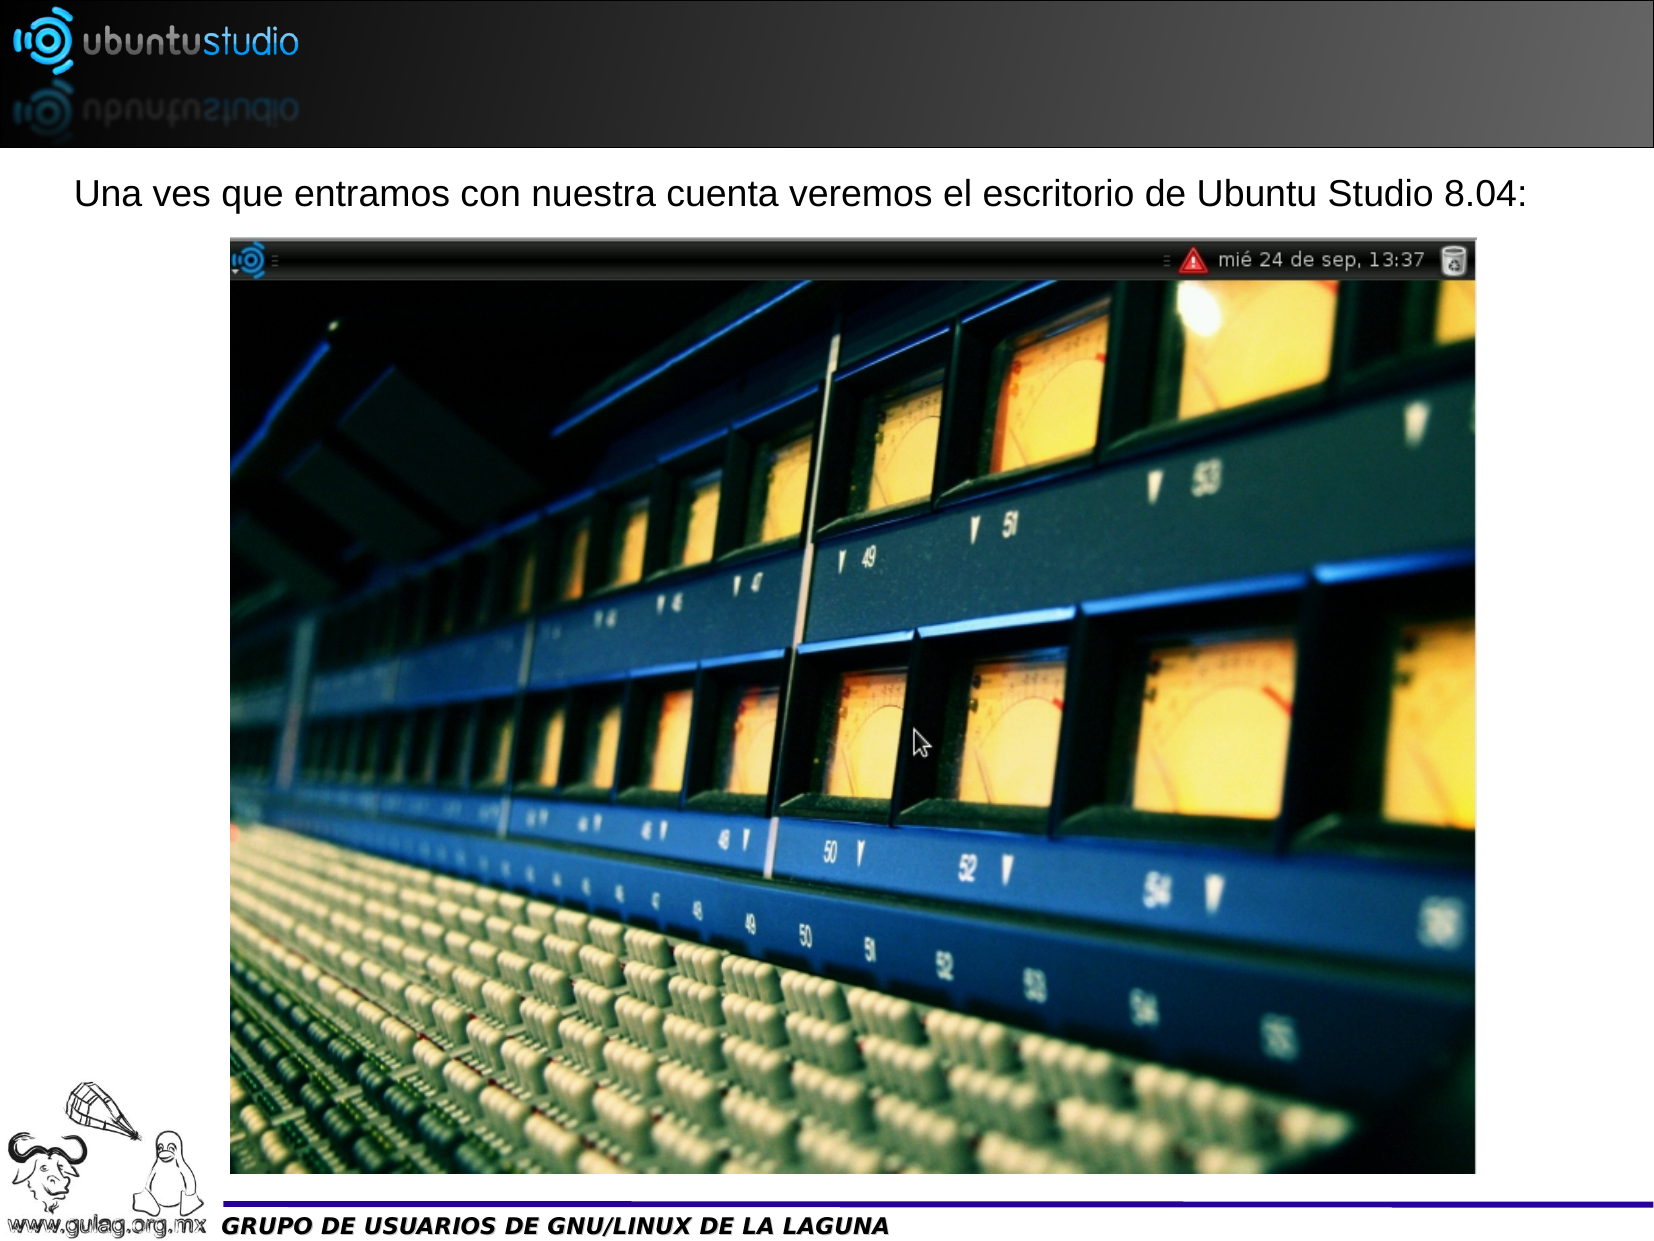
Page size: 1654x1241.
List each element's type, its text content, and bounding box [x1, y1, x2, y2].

text_box GRUPO DE USUARIOS DE GNU/LINUX DE LA LAGUNA [207, 1205, 906, 1241]
picture [5, 1079, 207, 1241]
picture [11, 5, 300, 148]
picture [230, 237, 1477, 1174]
text_box Una ves que entramos con nuestra cuenta veremos el escritorio de Ubuntu Studio 8.04: [59, 165, 1625, 284]
text_box [0, 0, 1654, 148]
